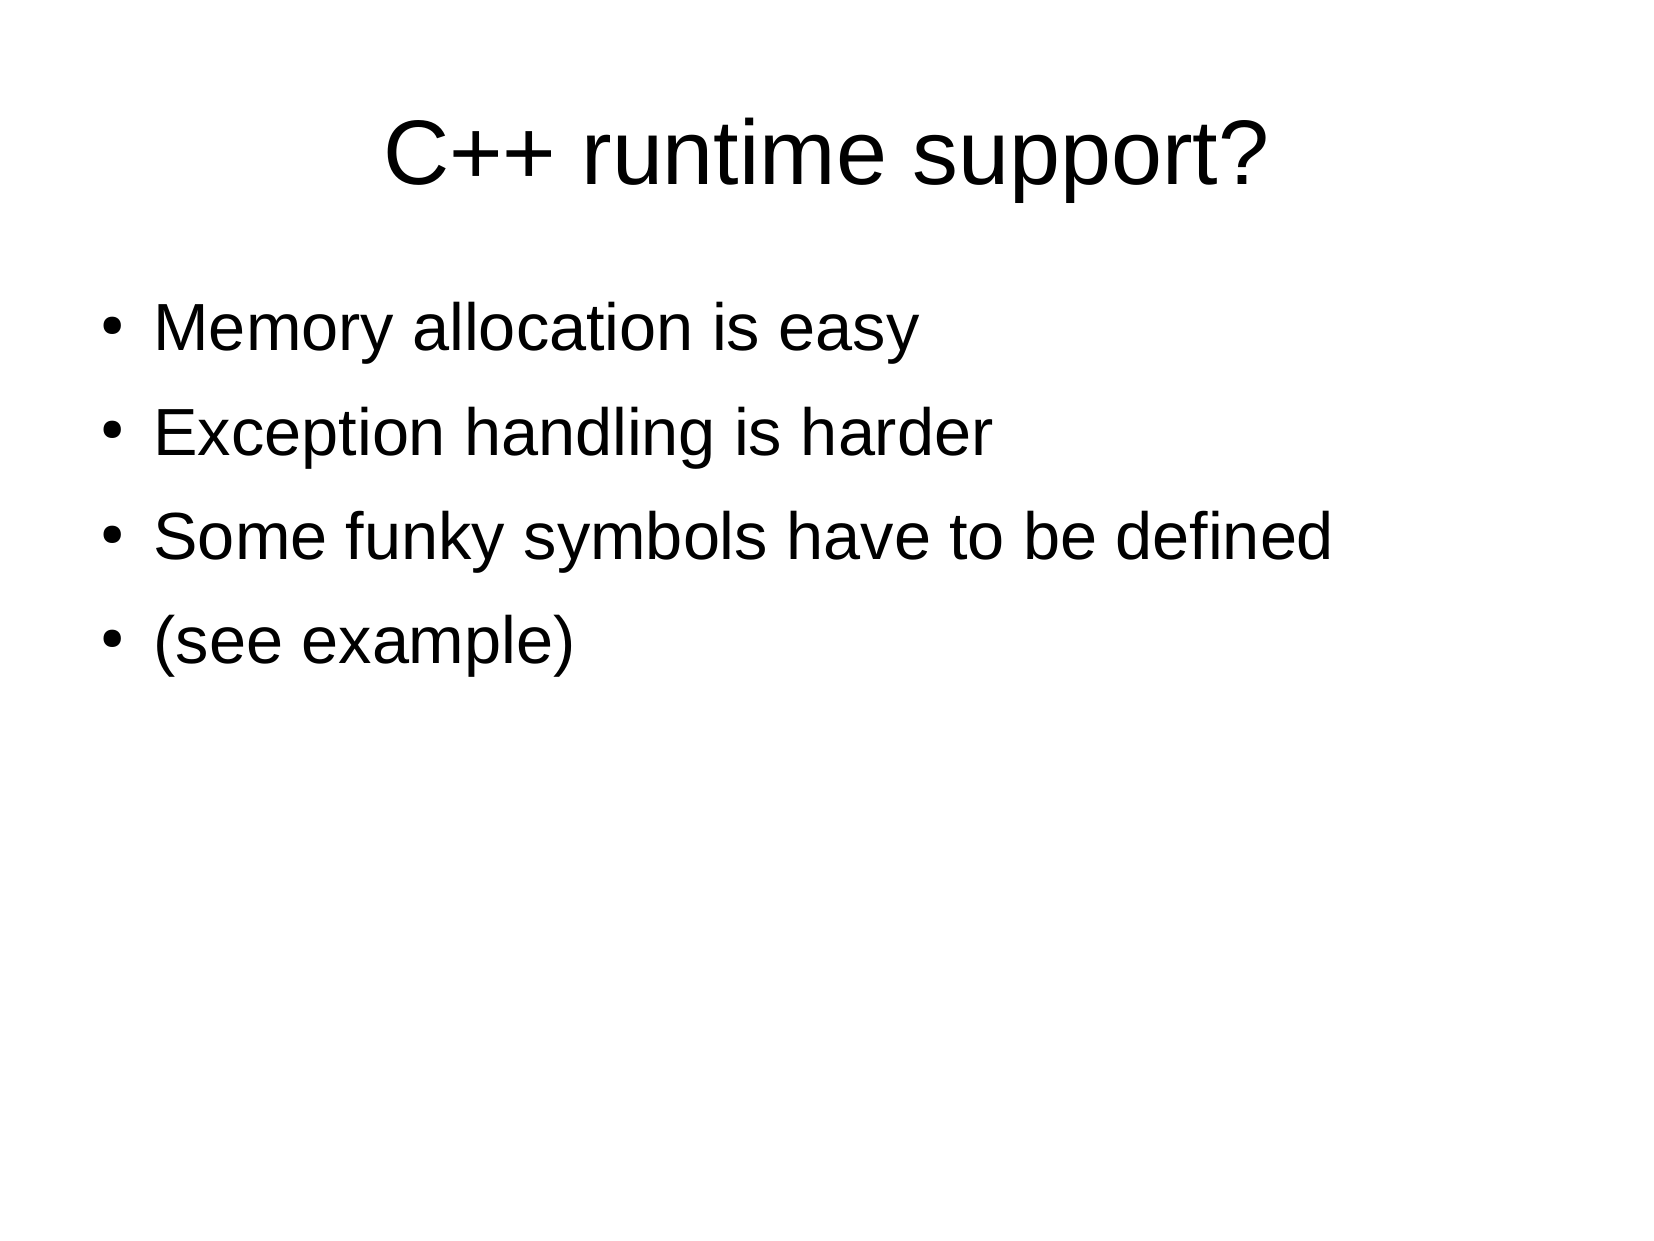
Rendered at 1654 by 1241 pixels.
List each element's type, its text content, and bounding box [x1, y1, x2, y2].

list Memory allocation is easy Exception handling is harder Some funky symbols have to be defined (see example) [82, 290, 1571, 1109]
title C++ runtime support? [82, 49, 1571, 257]
